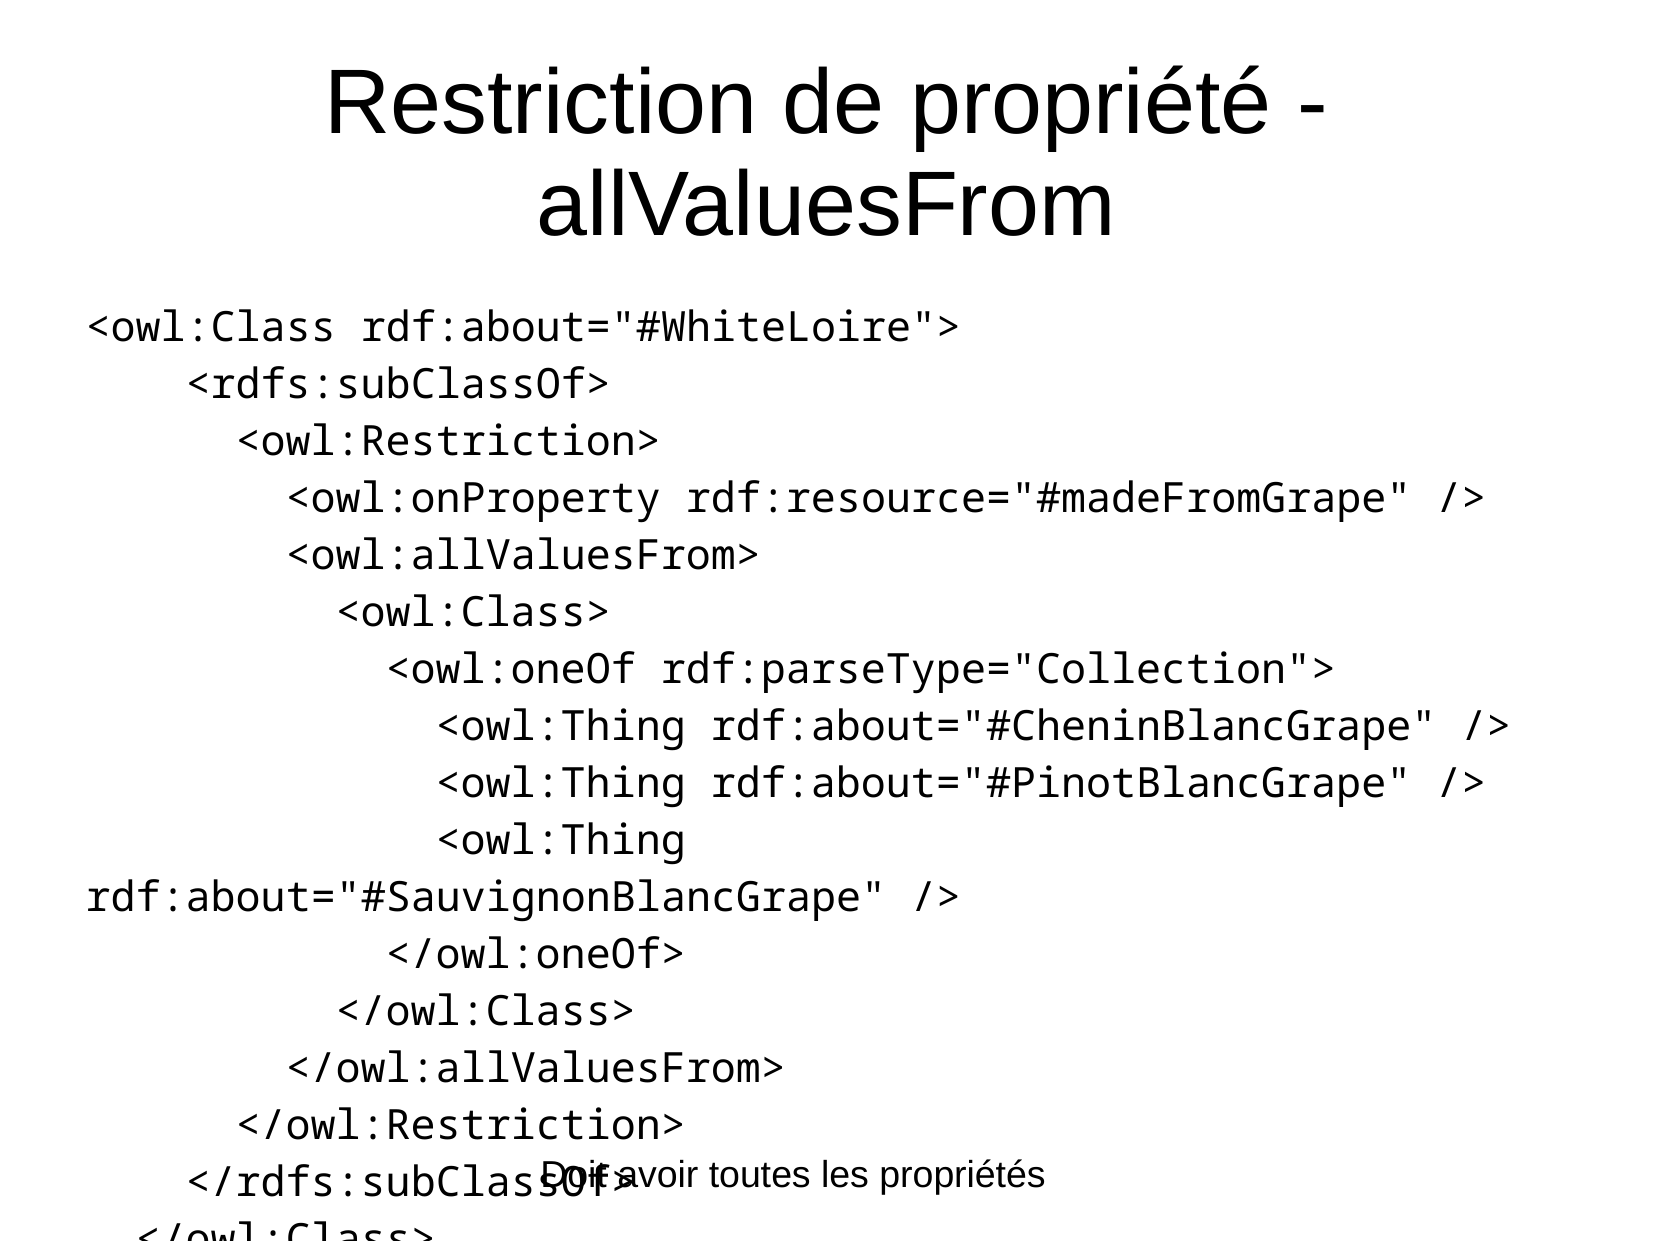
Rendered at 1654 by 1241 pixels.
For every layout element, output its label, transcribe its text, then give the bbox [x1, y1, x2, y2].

text_box <owl:Class rdf:about="#WhiteLoire"> <rdfs:subClassOf> <owl:Restriction> <owl:onProperty rdf:resource="#madeFromGrape" /> <owl:allValuesFrom> <owl:Class> <owl:oneOf rdf:parseType="Collection"> <owl:Thing rdf:about="#CheninBlancGrape" /> <owl:Thing rdf:about="#PinotBlancGrape" /> <owl:Thing rdf:about="#SauvignonBlancGrape" /> </owl:oneOf> </owl:Class> </owl:allValuesFrom> </owl:Restriction> </rdfs:subClassOf> </owl:Class> [70, 289, 1583, 1129]
text_box Doit avoir toutes les propriétés [525, 1145, 1061, 1203]
title Restriction de propriété - allValuesFrom [82, 49, 1571, 257]
